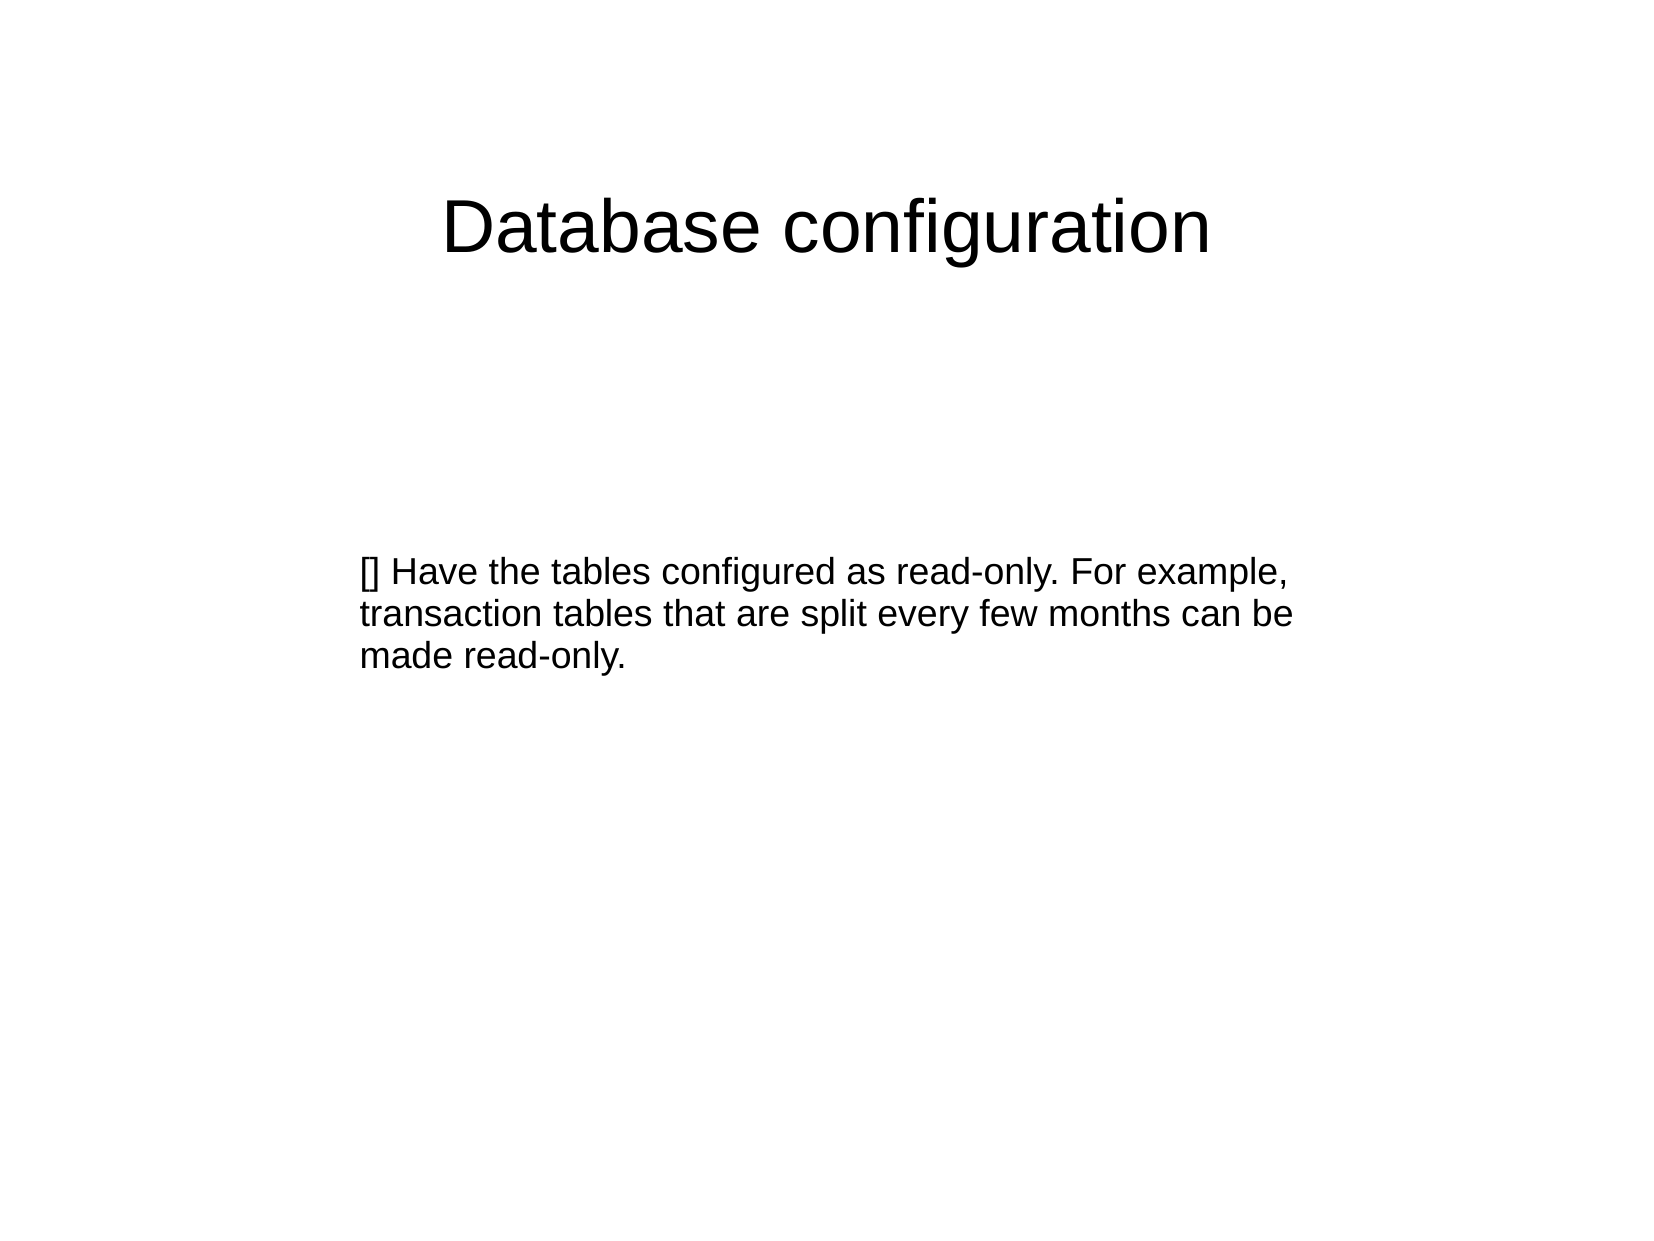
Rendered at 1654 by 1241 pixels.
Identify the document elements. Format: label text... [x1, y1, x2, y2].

text_box [] Have the tables configured as read-only. For example, transaction tables that are split every few months can be made read-only. [344, 542, 1309, 688]
text_box Database configuration [426, 177, 1228, 279]
